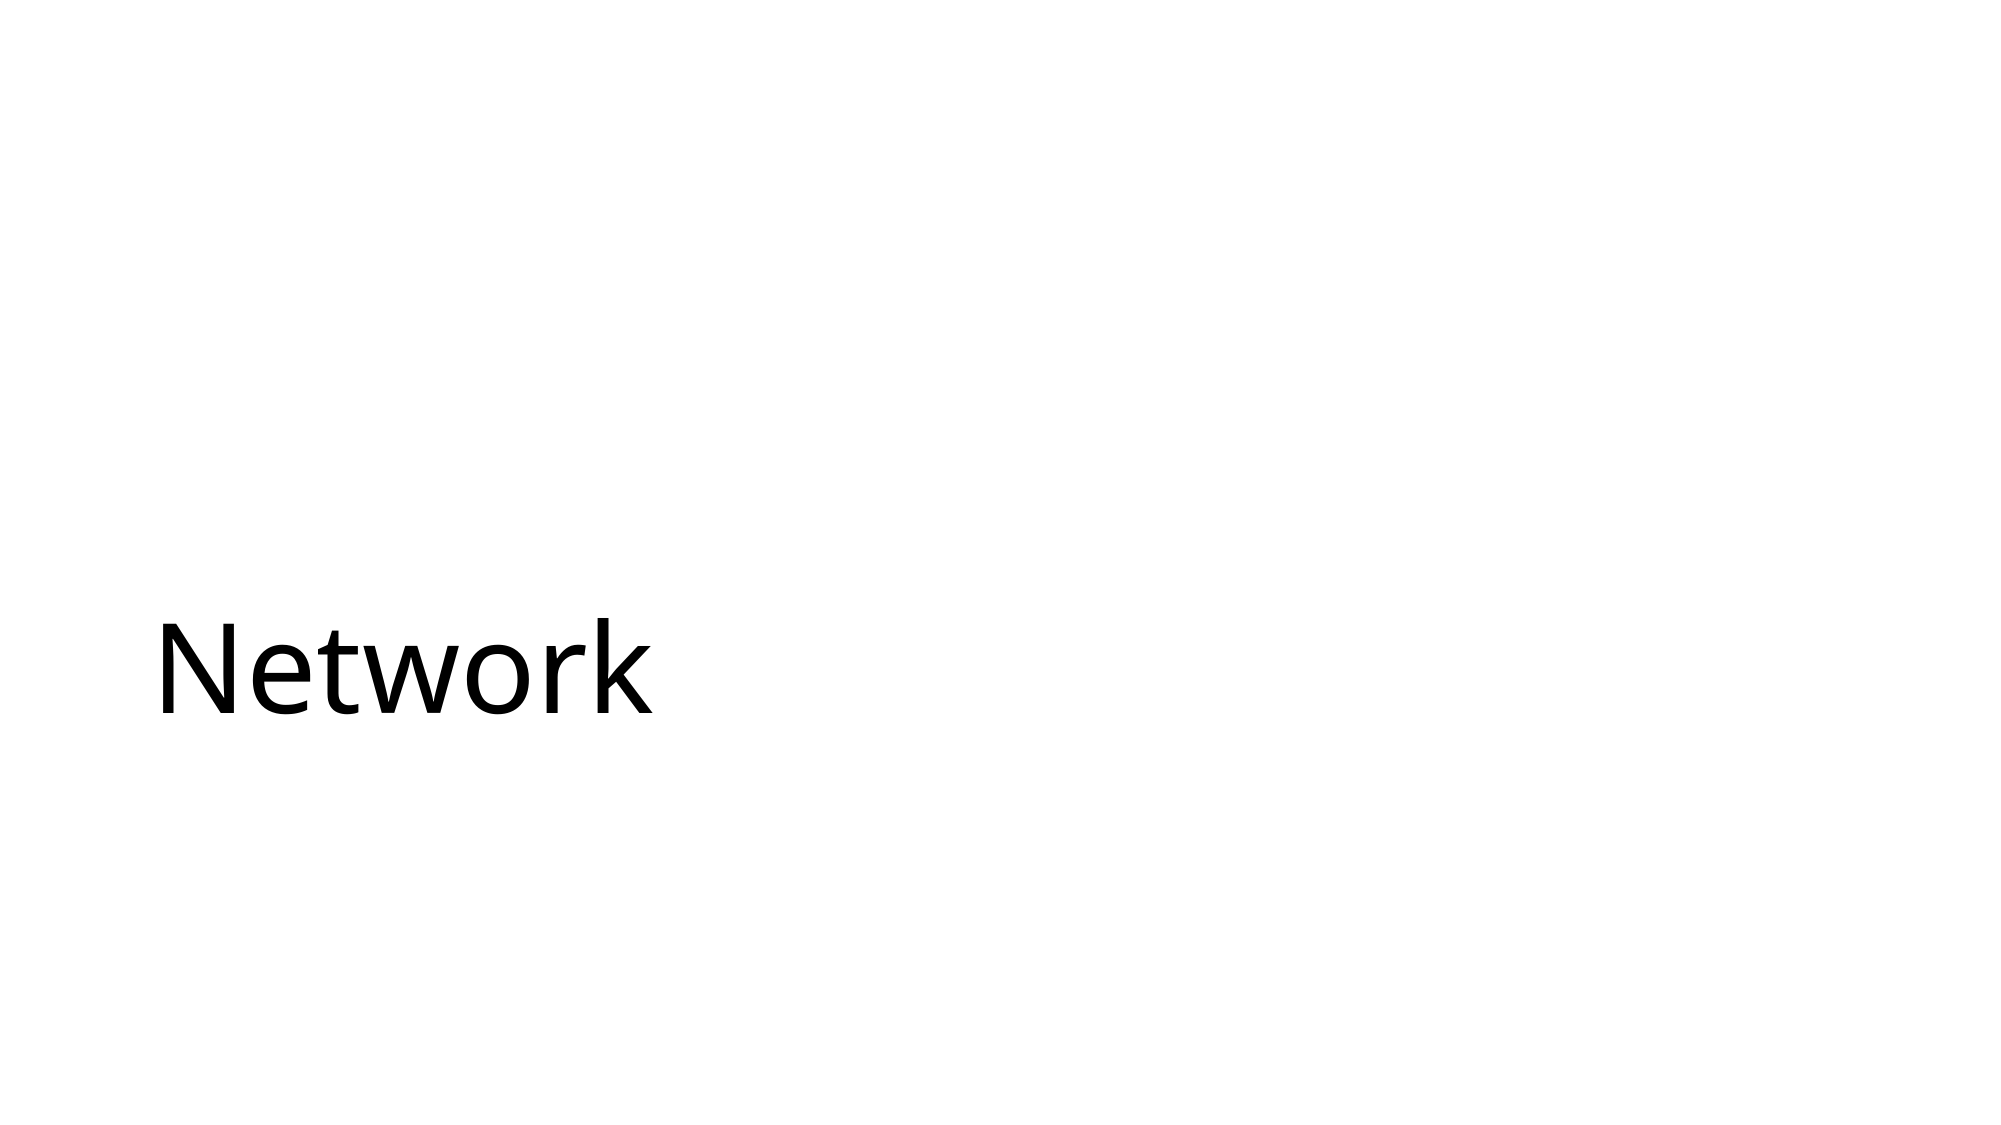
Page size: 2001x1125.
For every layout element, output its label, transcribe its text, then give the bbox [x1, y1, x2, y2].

title Network [136, 280, 1862, 749]
